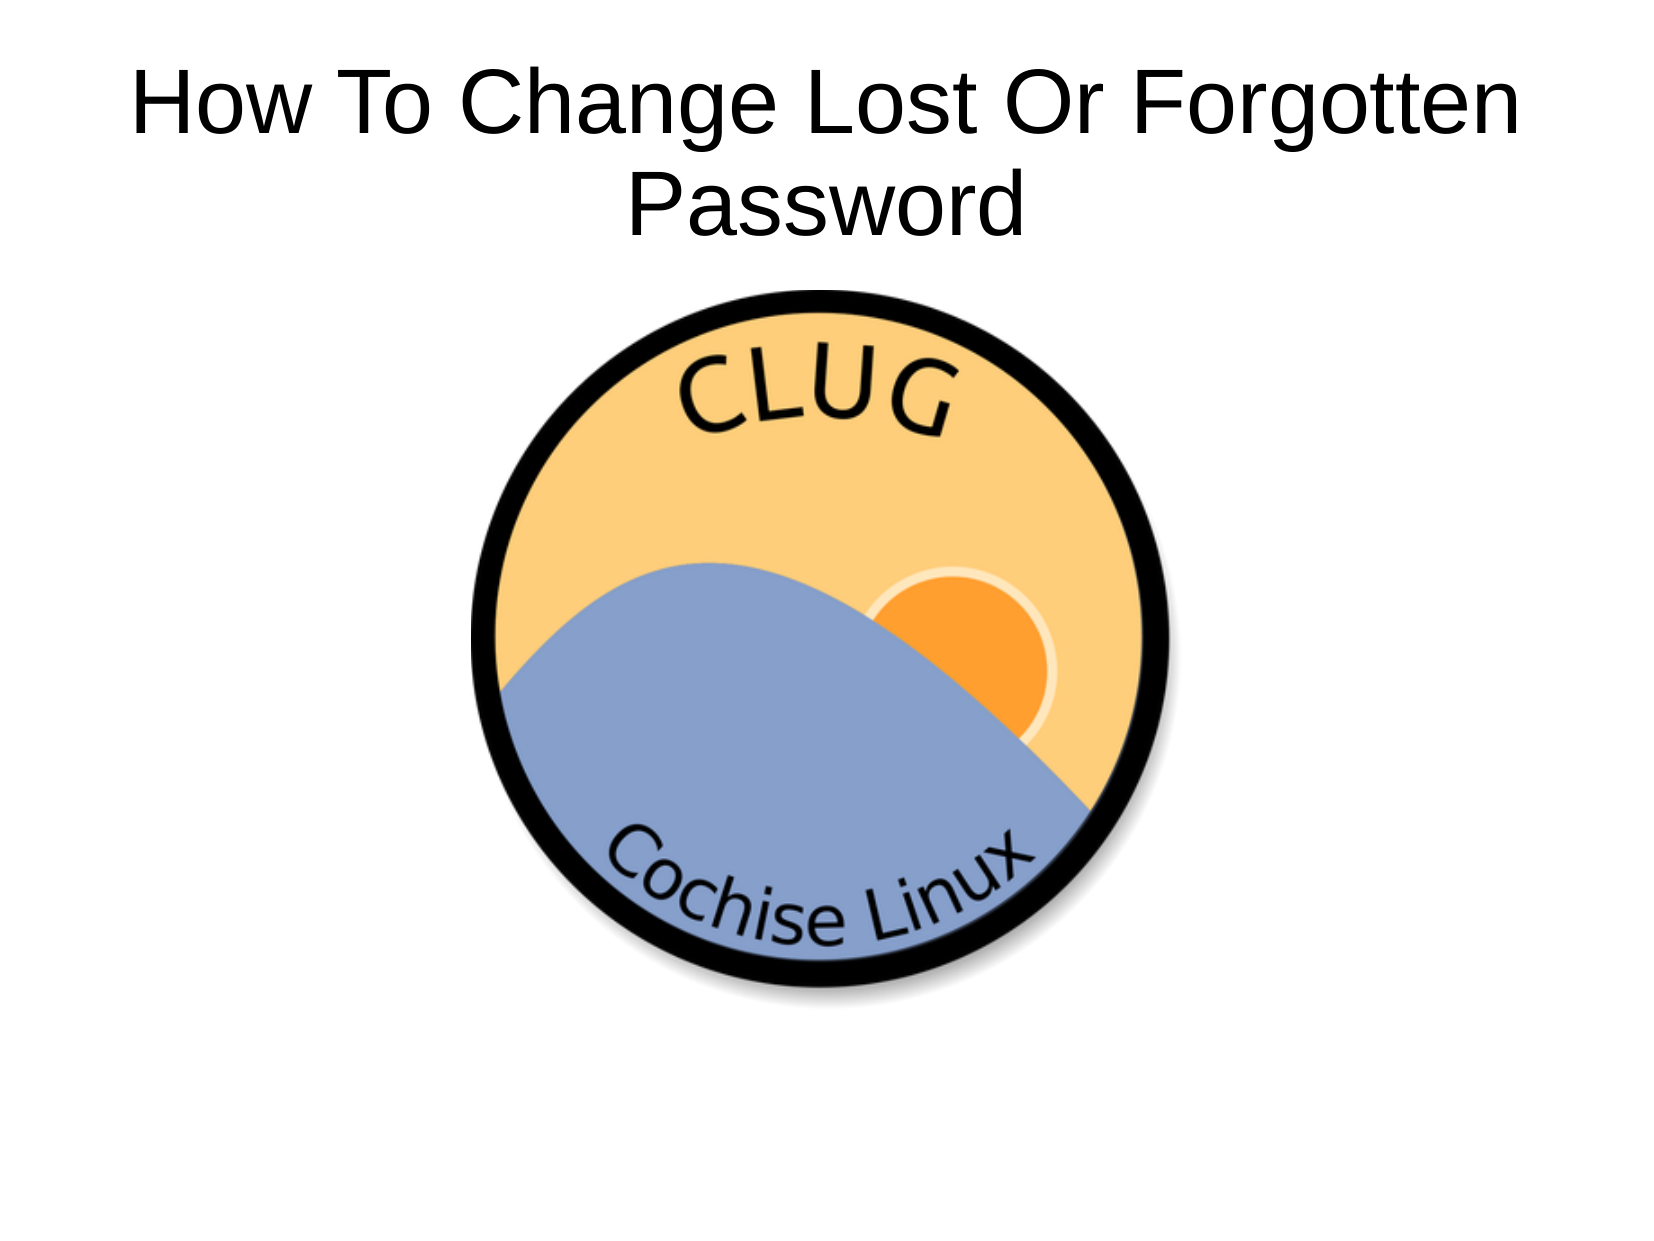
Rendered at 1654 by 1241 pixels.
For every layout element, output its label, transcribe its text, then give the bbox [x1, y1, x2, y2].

title How To Change Lost Or Forgotten Password [82, 49, 1571, 257]
picture [471, 290, 1182, 1010]
